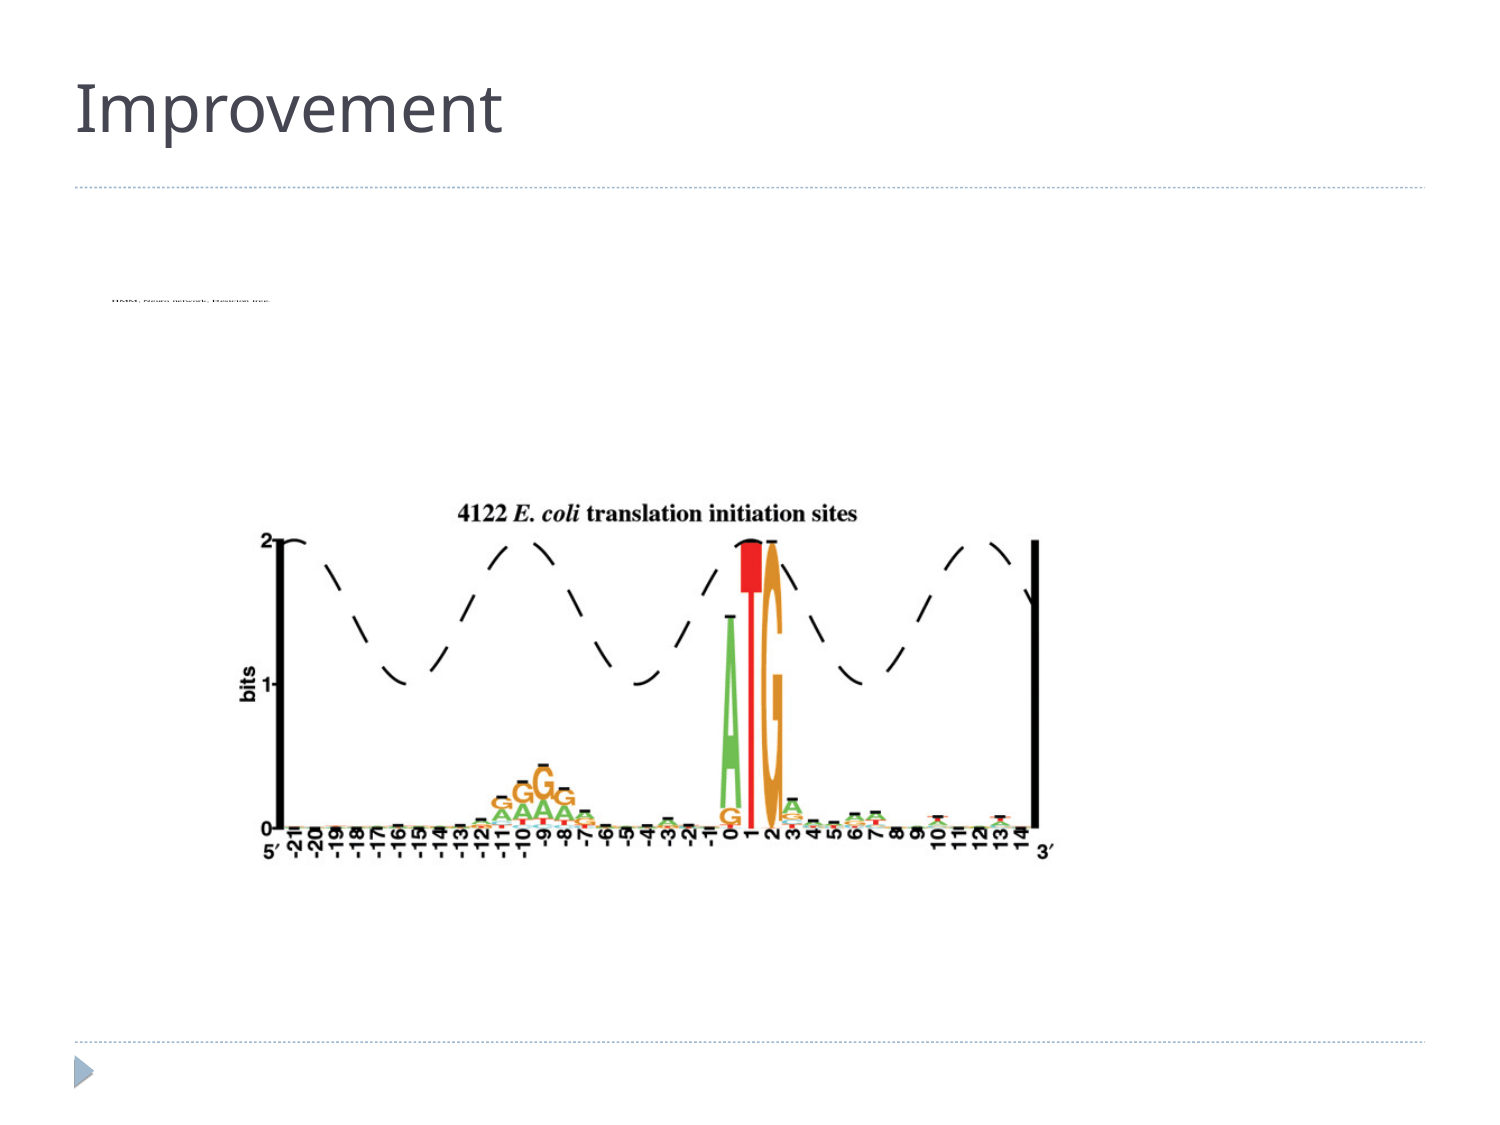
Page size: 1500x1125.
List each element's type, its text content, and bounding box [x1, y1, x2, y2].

picture [125, 480, 1305, 885]
chart [61, 285, 1065, 462]
text_box Improvement [75, 24, 1425, 188]
